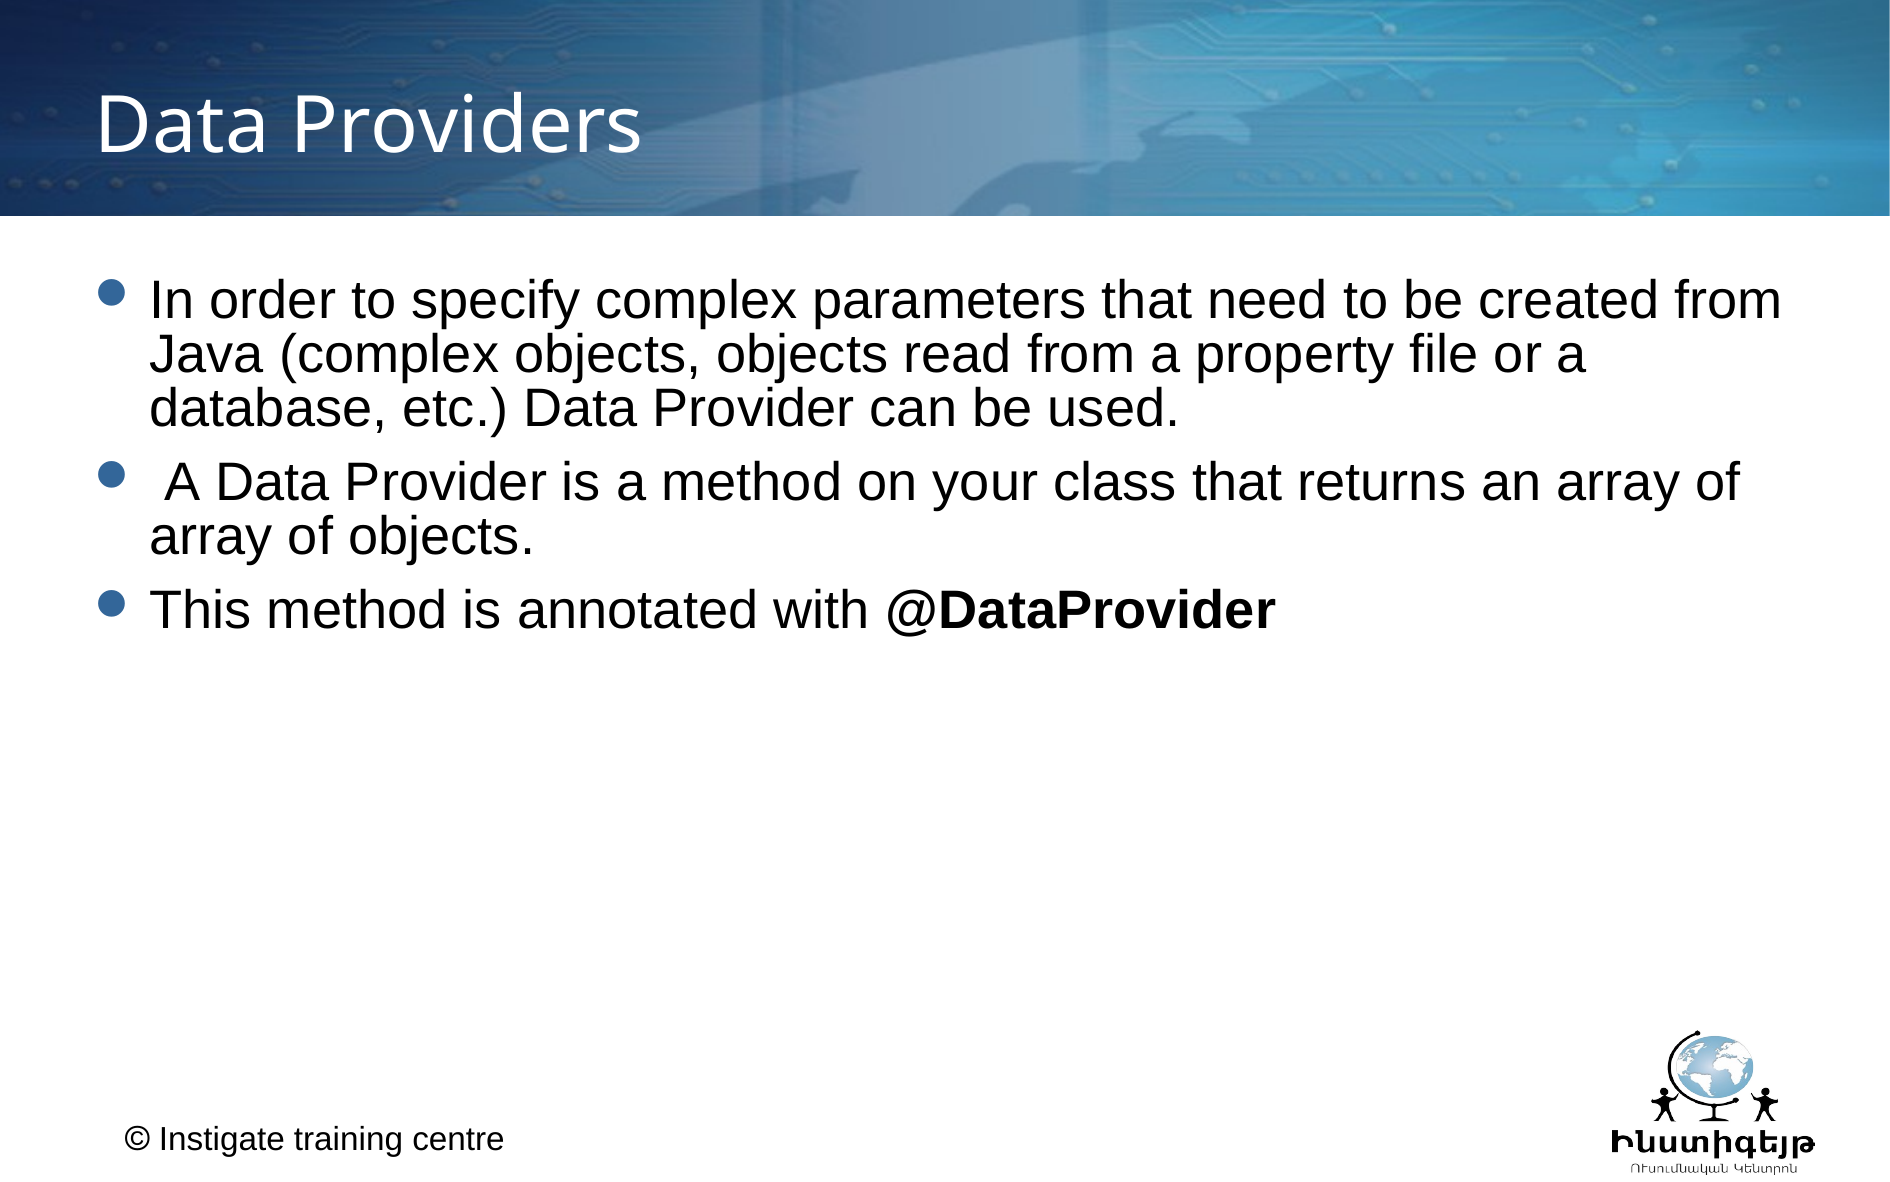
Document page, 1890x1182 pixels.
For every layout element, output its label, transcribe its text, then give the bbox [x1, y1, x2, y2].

title Data Providers [94, 47, 1793, 52]
list In order to specify complex parameters that need to be created from Java (complex objects, objects read from a property file or a database, etc.) Data Provider can be used. A Data Provider is a method on your class that returns an array of array of objects. This method is annotated with @DataProvider [94, 275, 1794, 303]
picture [1612, 1030, 1815, 1175]
picture [0, 0, 1890, 216]
